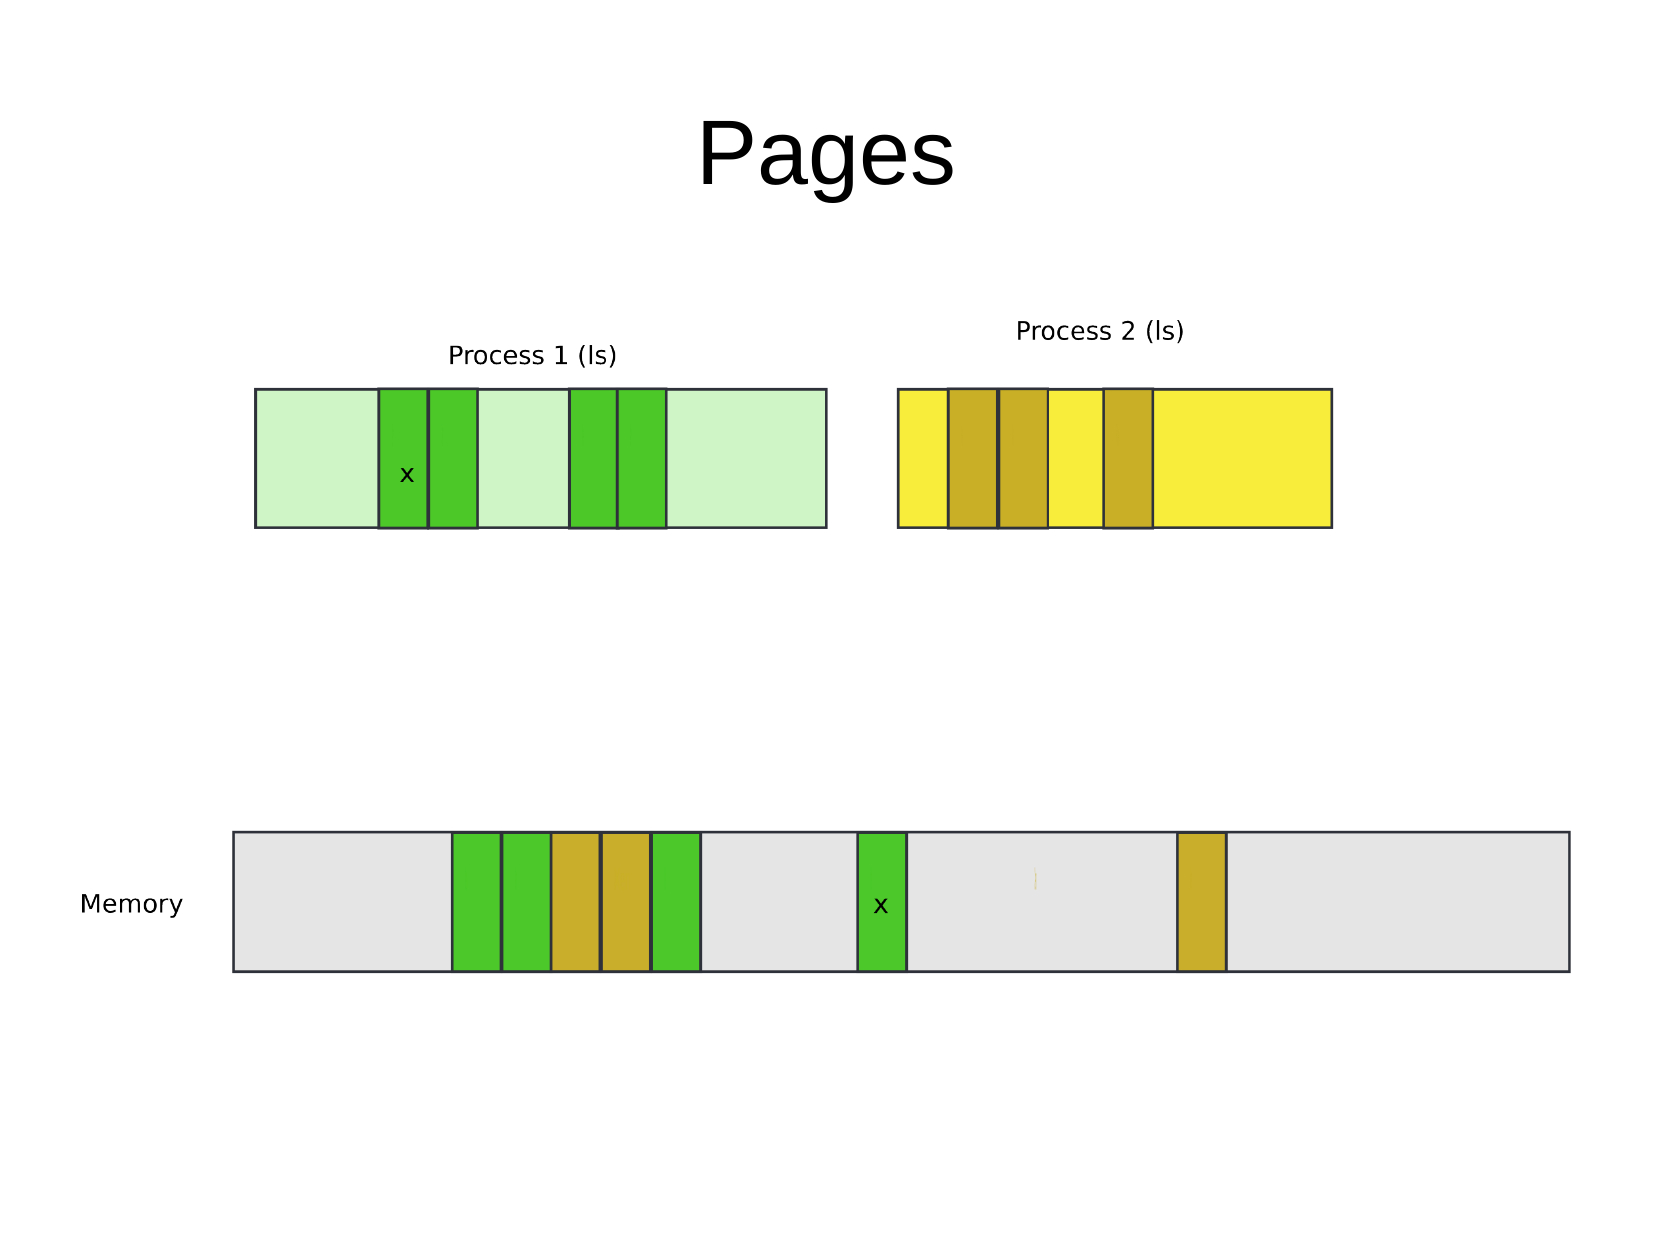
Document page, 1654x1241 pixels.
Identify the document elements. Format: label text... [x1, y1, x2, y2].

title Pages [82, 49, 1571, 257]
picture [82, 320, 1571, 980]
